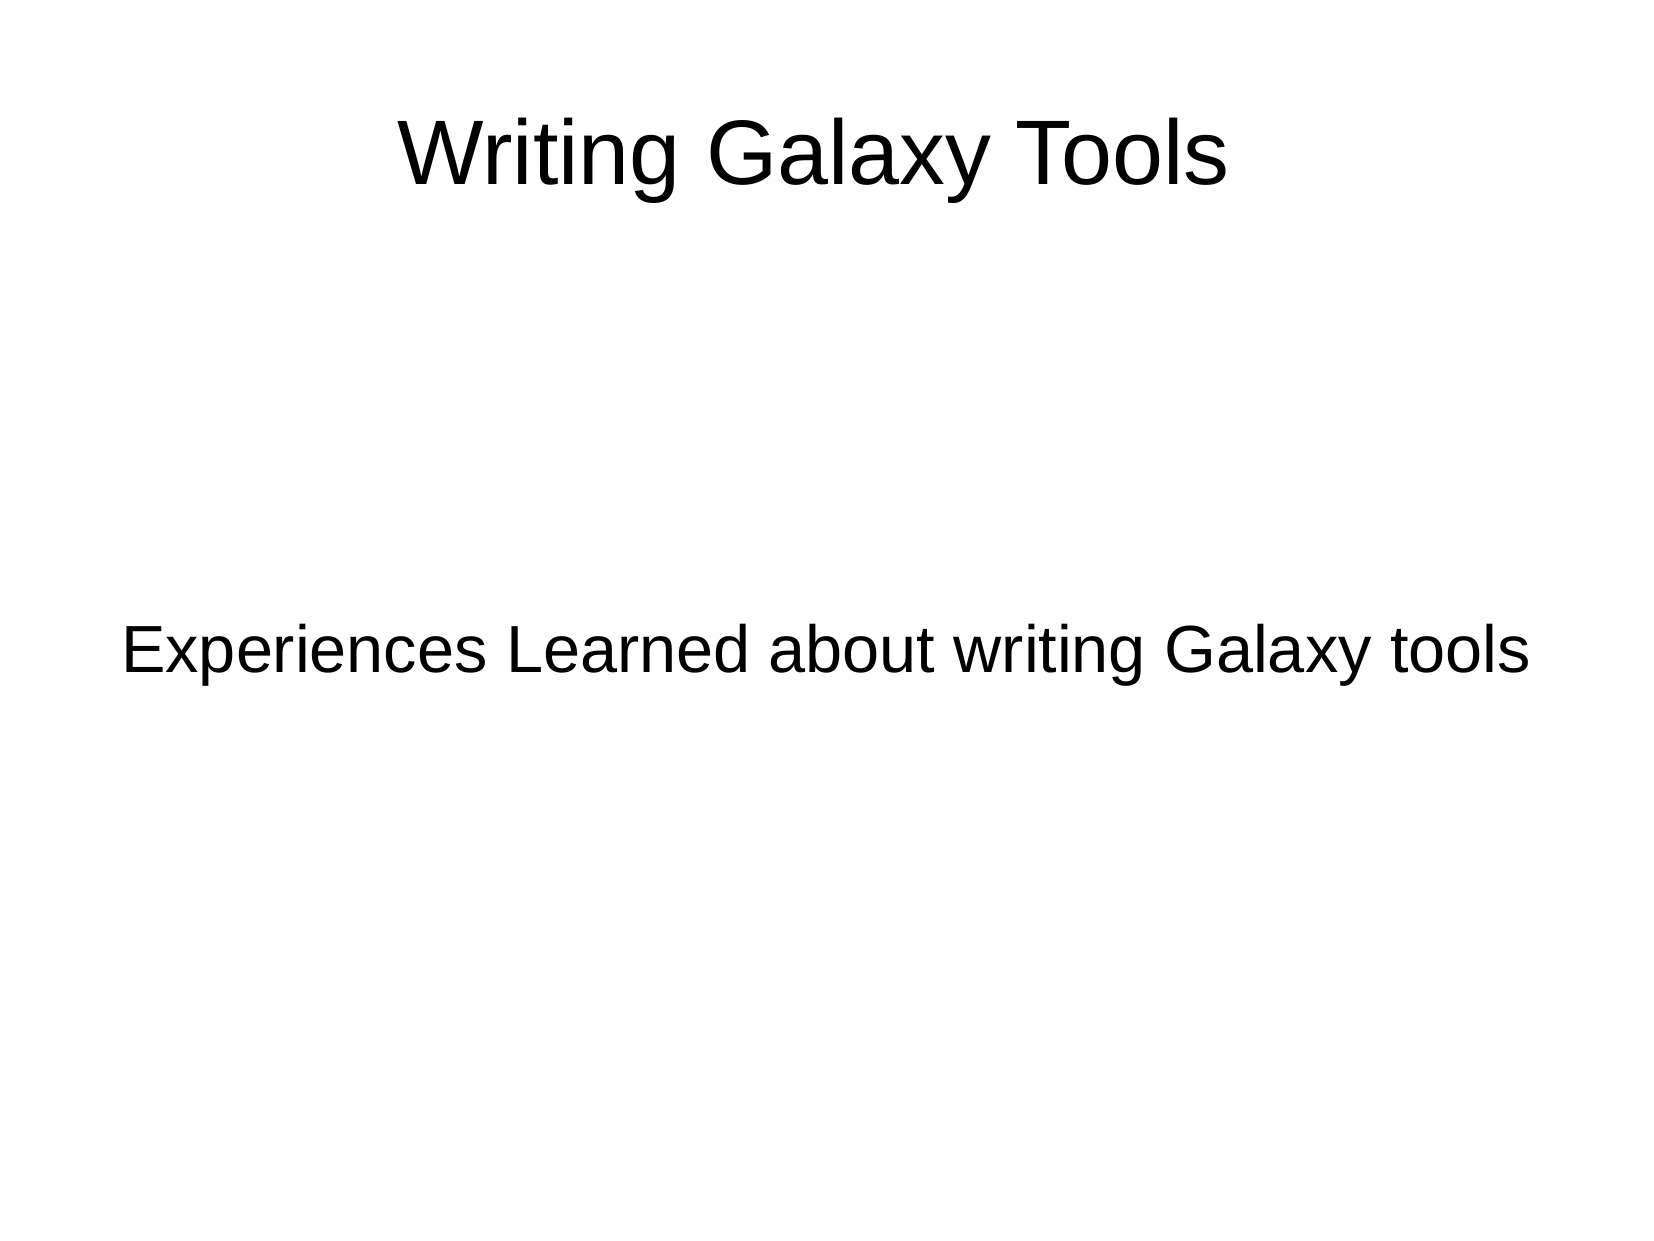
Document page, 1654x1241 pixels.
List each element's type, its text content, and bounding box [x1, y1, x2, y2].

title Writing Galaxy Tools [82, 49, 1571, 257]
subtitle Experiences Learned about writing Galaxy tools [82, 290, 1571, 1010]
